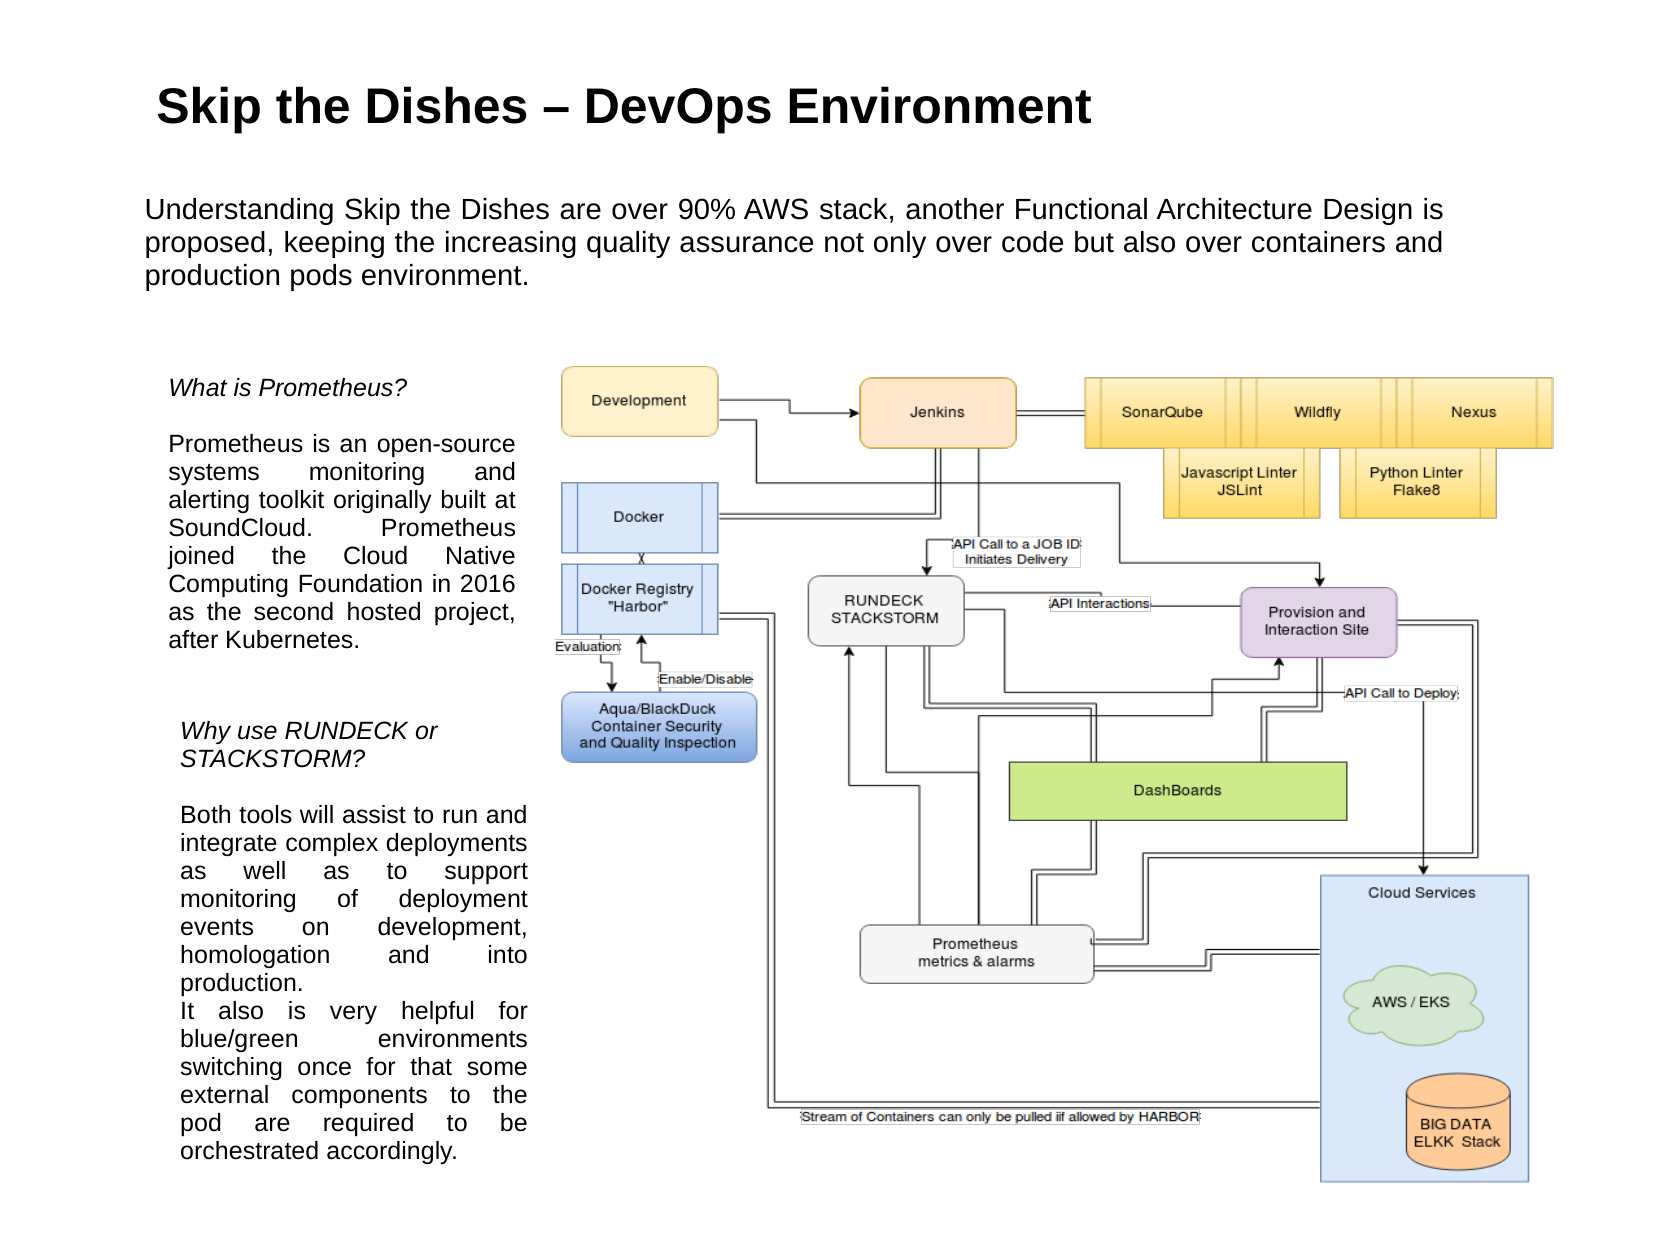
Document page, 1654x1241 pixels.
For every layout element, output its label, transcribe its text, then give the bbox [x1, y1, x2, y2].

text_box Why use RUNDECK or STACKSTORM? Both tools will assist to run and integrate complex deployments as well as to support monitoring of deployment events on development, homologation and into production. It also is very helpful for blue/green environments switching once for that some external components to the pod are required to be orchestrated accordingly. [165, 709, 544, 1172]
text_box What is Prometheus? Prometheus is an open-source systems monitoring and alerting toolkit originally built at SoundCloud. Prometheus joined the Cloud Native Computing Foundation in 2016 as the second hosted project, after Kubernetes. [153, 366, 532, 661]
text_box Understanding Skip the Dishes are over 90% AWS stack, another Functional Architecture Design is proposed, keeping the increasing quality assurance not only over code but also over containers and production pods environment. [129, 186, 1524, 319]
picture [555, 366, 1607, 1226]
text_box Skip the Dishes – DevOps Environment [141, 70, 1108, 142]
